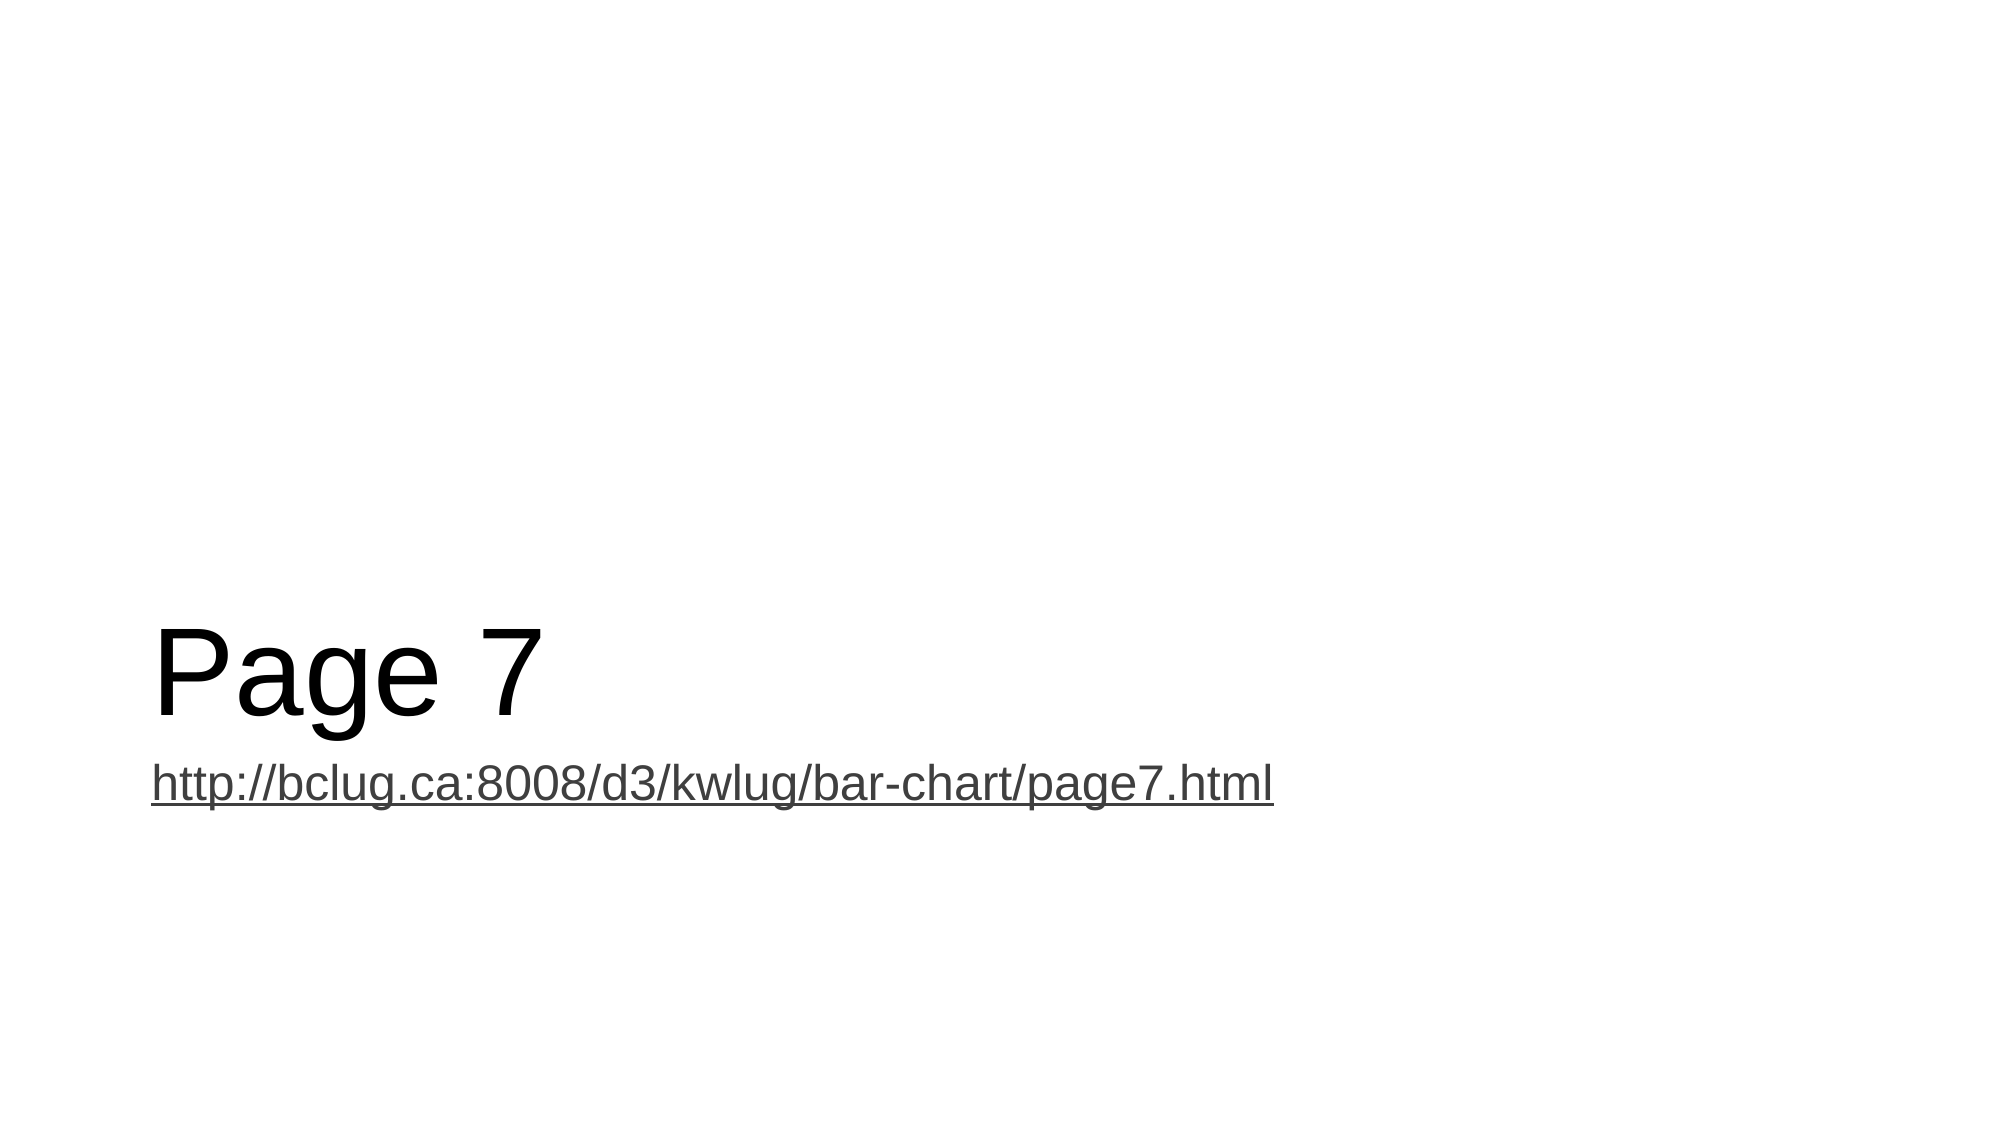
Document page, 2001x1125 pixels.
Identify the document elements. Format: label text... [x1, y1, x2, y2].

list http://bclug.ca:8008/d3/kwlug/bar-chart/page7.html [136, 752, 1862, 1000]
title Page 7 [136, 280, 1862, 749]
